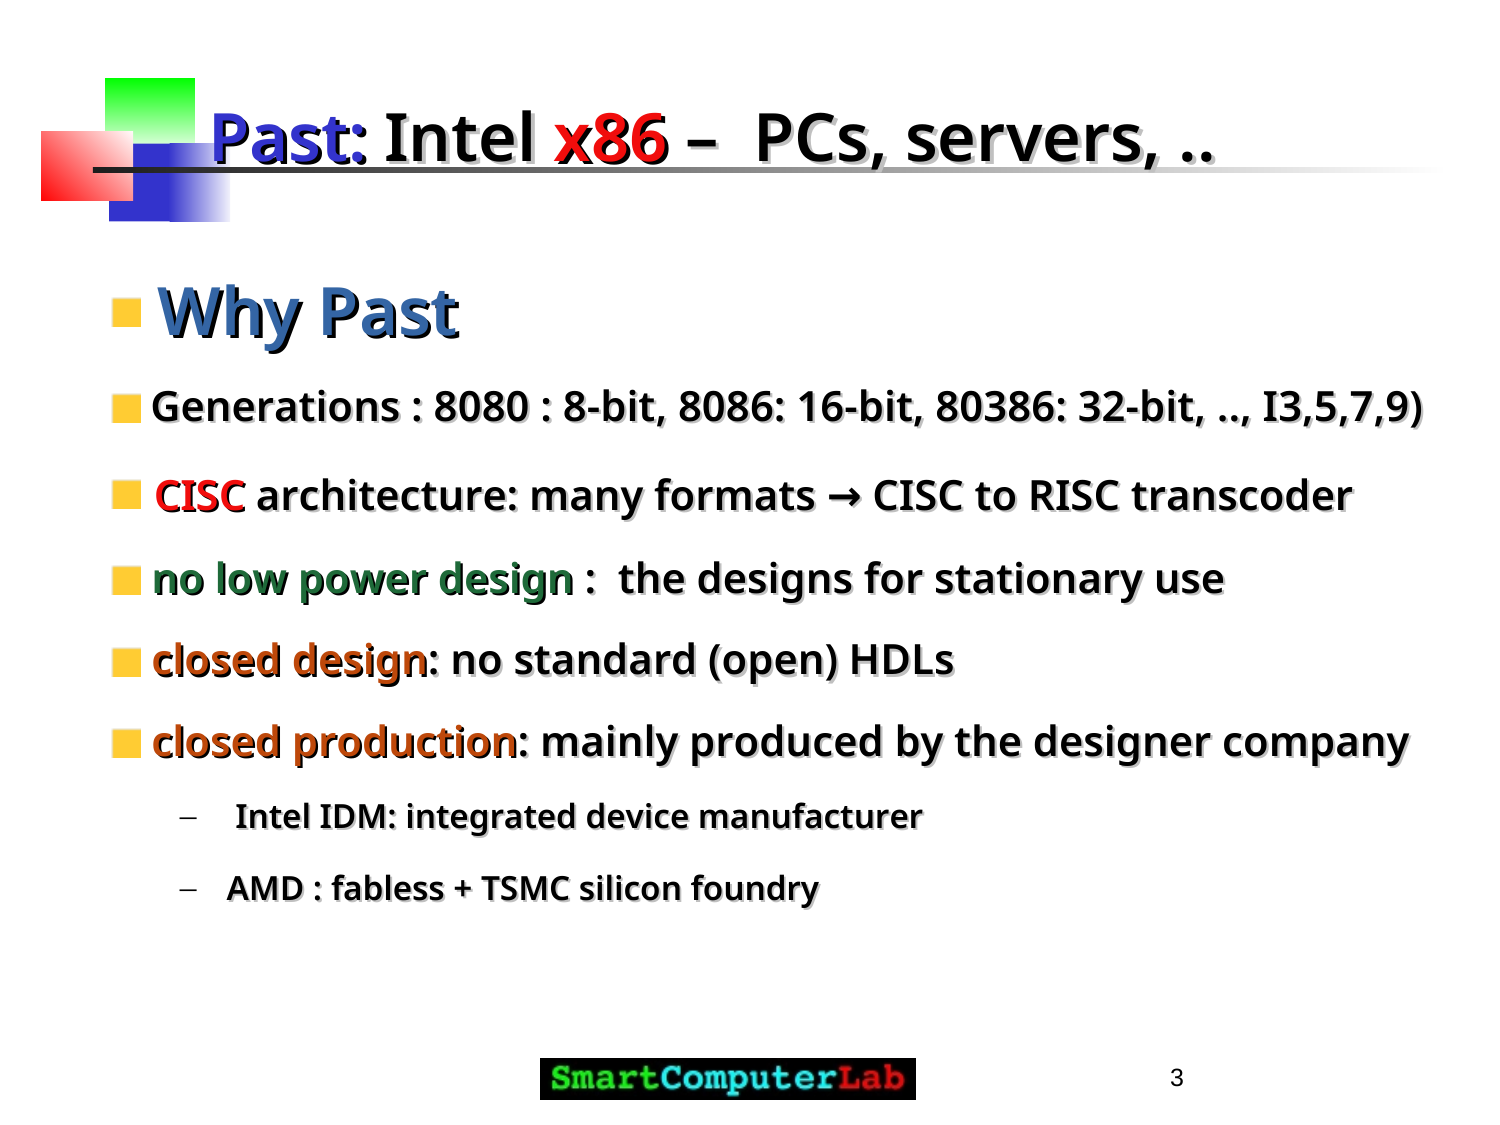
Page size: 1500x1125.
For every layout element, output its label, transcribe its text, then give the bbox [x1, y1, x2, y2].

picture [104, 386, 141, 423]
title Past: Intel x86 – PCs, servers, .. [193, 86, 1321, 183]
picture [104, 290, 141, 327]
picture [104, 472, 141, 509]
picture [104, 558, 141, 595]
picture [540, 1058, 916, 1100]
picture [104, 640, 141, 677]
text_box Why Past Generations : 8080 : 8-bit, 8086: 16-bit, 80386: 32-bit, .., I3,5,7,9) CISC architecture: many formats → CISC to RISC transcoder no low power design : the designs for stationary use closed design: no standard (open) HDLs closed production: mainly produced by the designer company Intel IDM: integrated device manufacturer AMD : fabless + TSMC silicon foundry [90, 260, 1441, 1006]
picture [104, 721, 141, 758]
